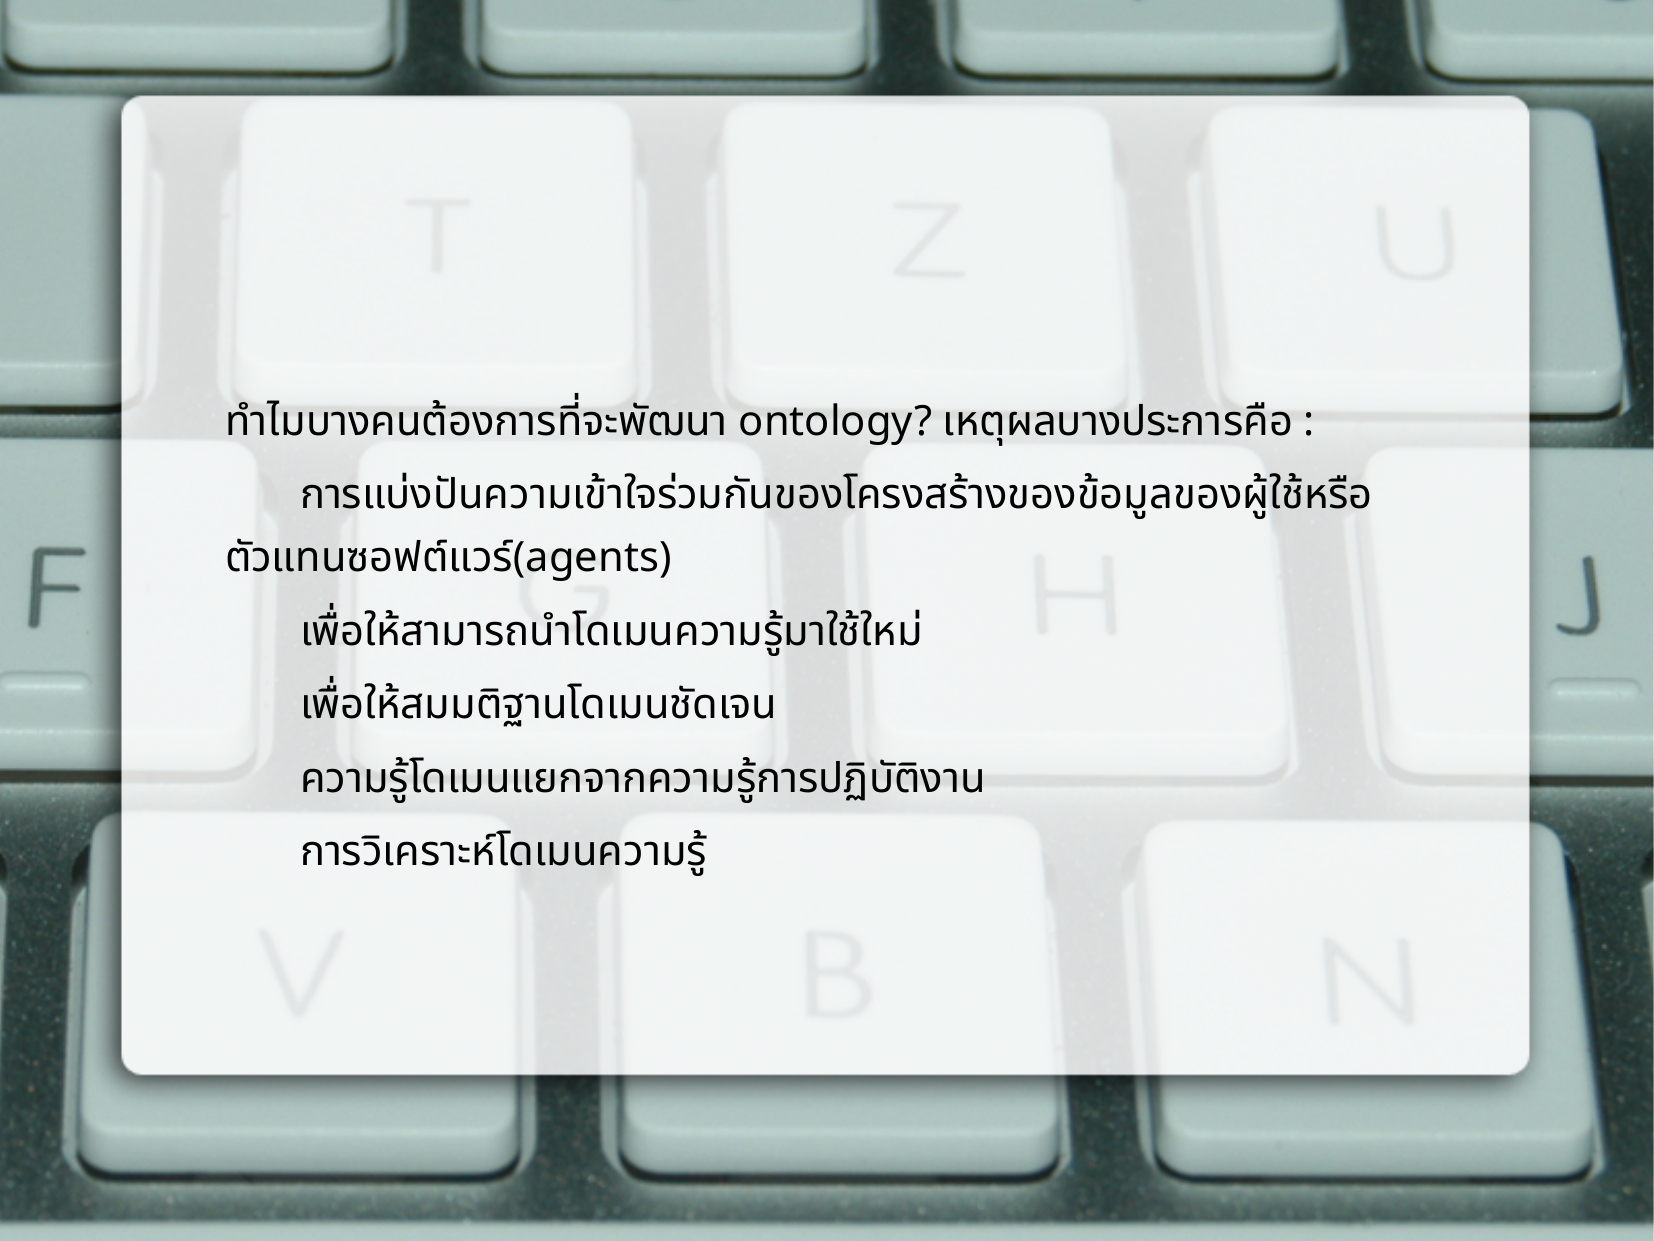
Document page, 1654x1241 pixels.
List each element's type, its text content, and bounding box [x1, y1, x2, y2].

subtitle ทำไมบางคนต้องการที่จะพัฒนา ontology? เหตุผลบางประการคือ : การแบ่งปันความเข้าใจร่วมกันของโครงสร้างของข้อมูลของผู้ใช้หรือตัวแทนซอฟต์แวร์(agents) เพื่อให้สามารถนำโดเมนความรู้มาใช้ใหม่ เพื่อให้สมมติฐานโดเมนชัดเจน ความรู้โดเมนแยกจากความรู้การปฏิบัติงาน การวิเคราะห์โดเมนความรู้ [225, 337, 1463, 938]
picture [0, 0, 1654, 1241]
